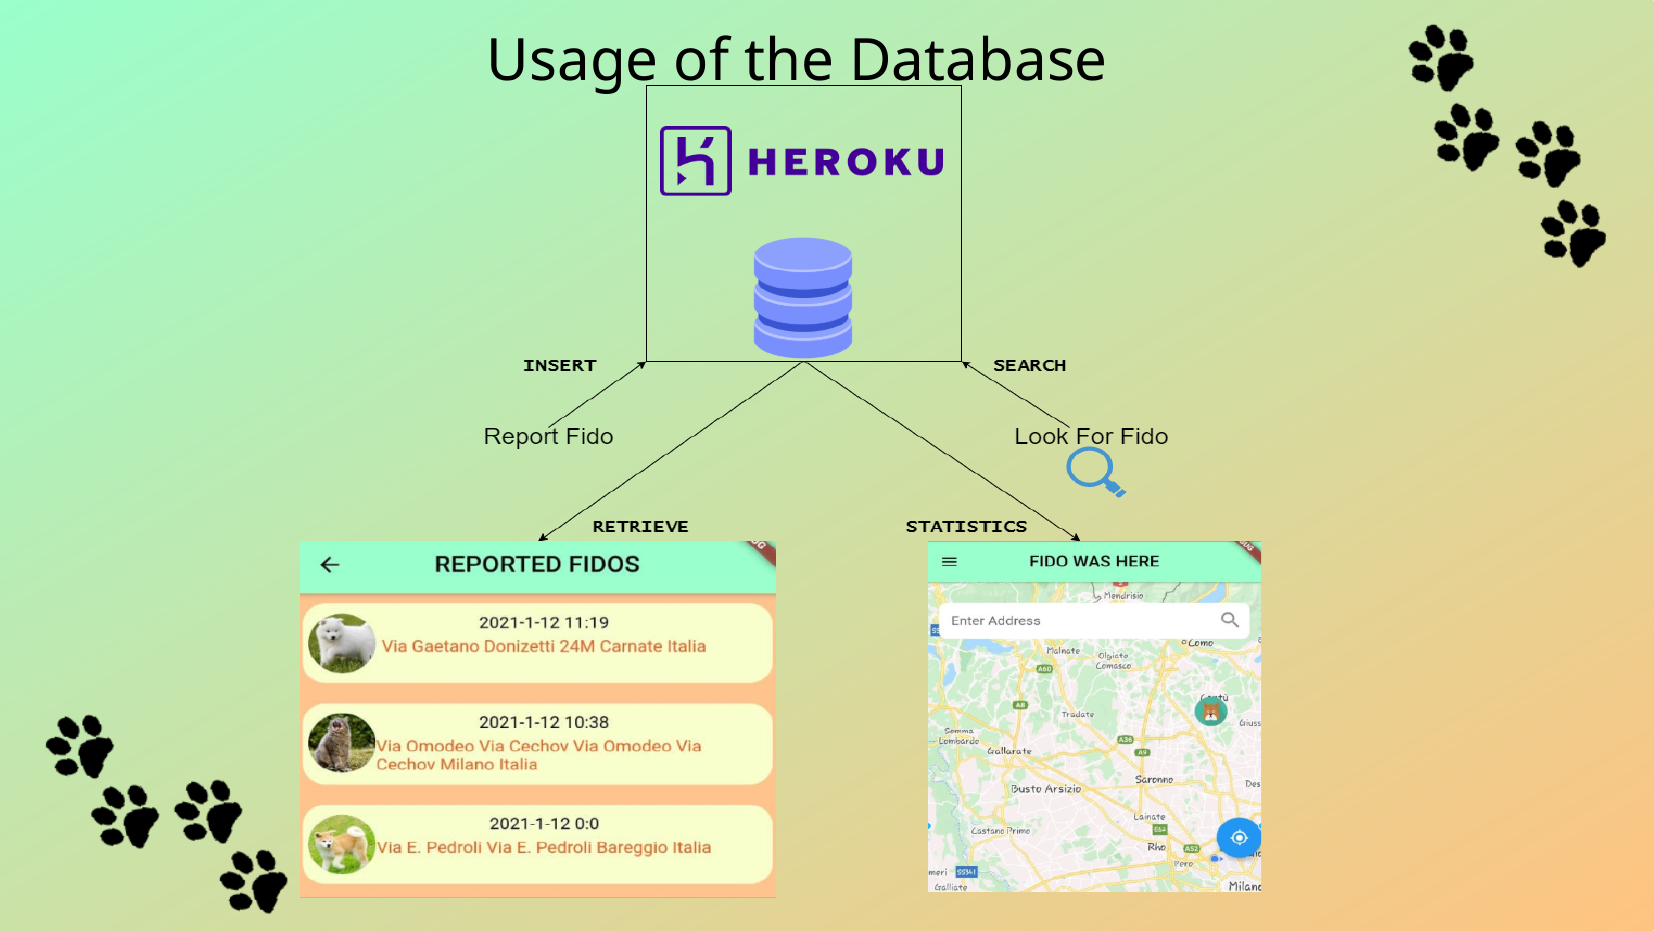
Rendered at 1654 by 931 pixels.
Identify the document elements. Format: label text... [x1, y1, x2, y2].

subtitle Usage of the Database [413, 0, 1182, 85]
picture [1311, 0, 1654, 363]
picture [0, 85, 1264, 931]
